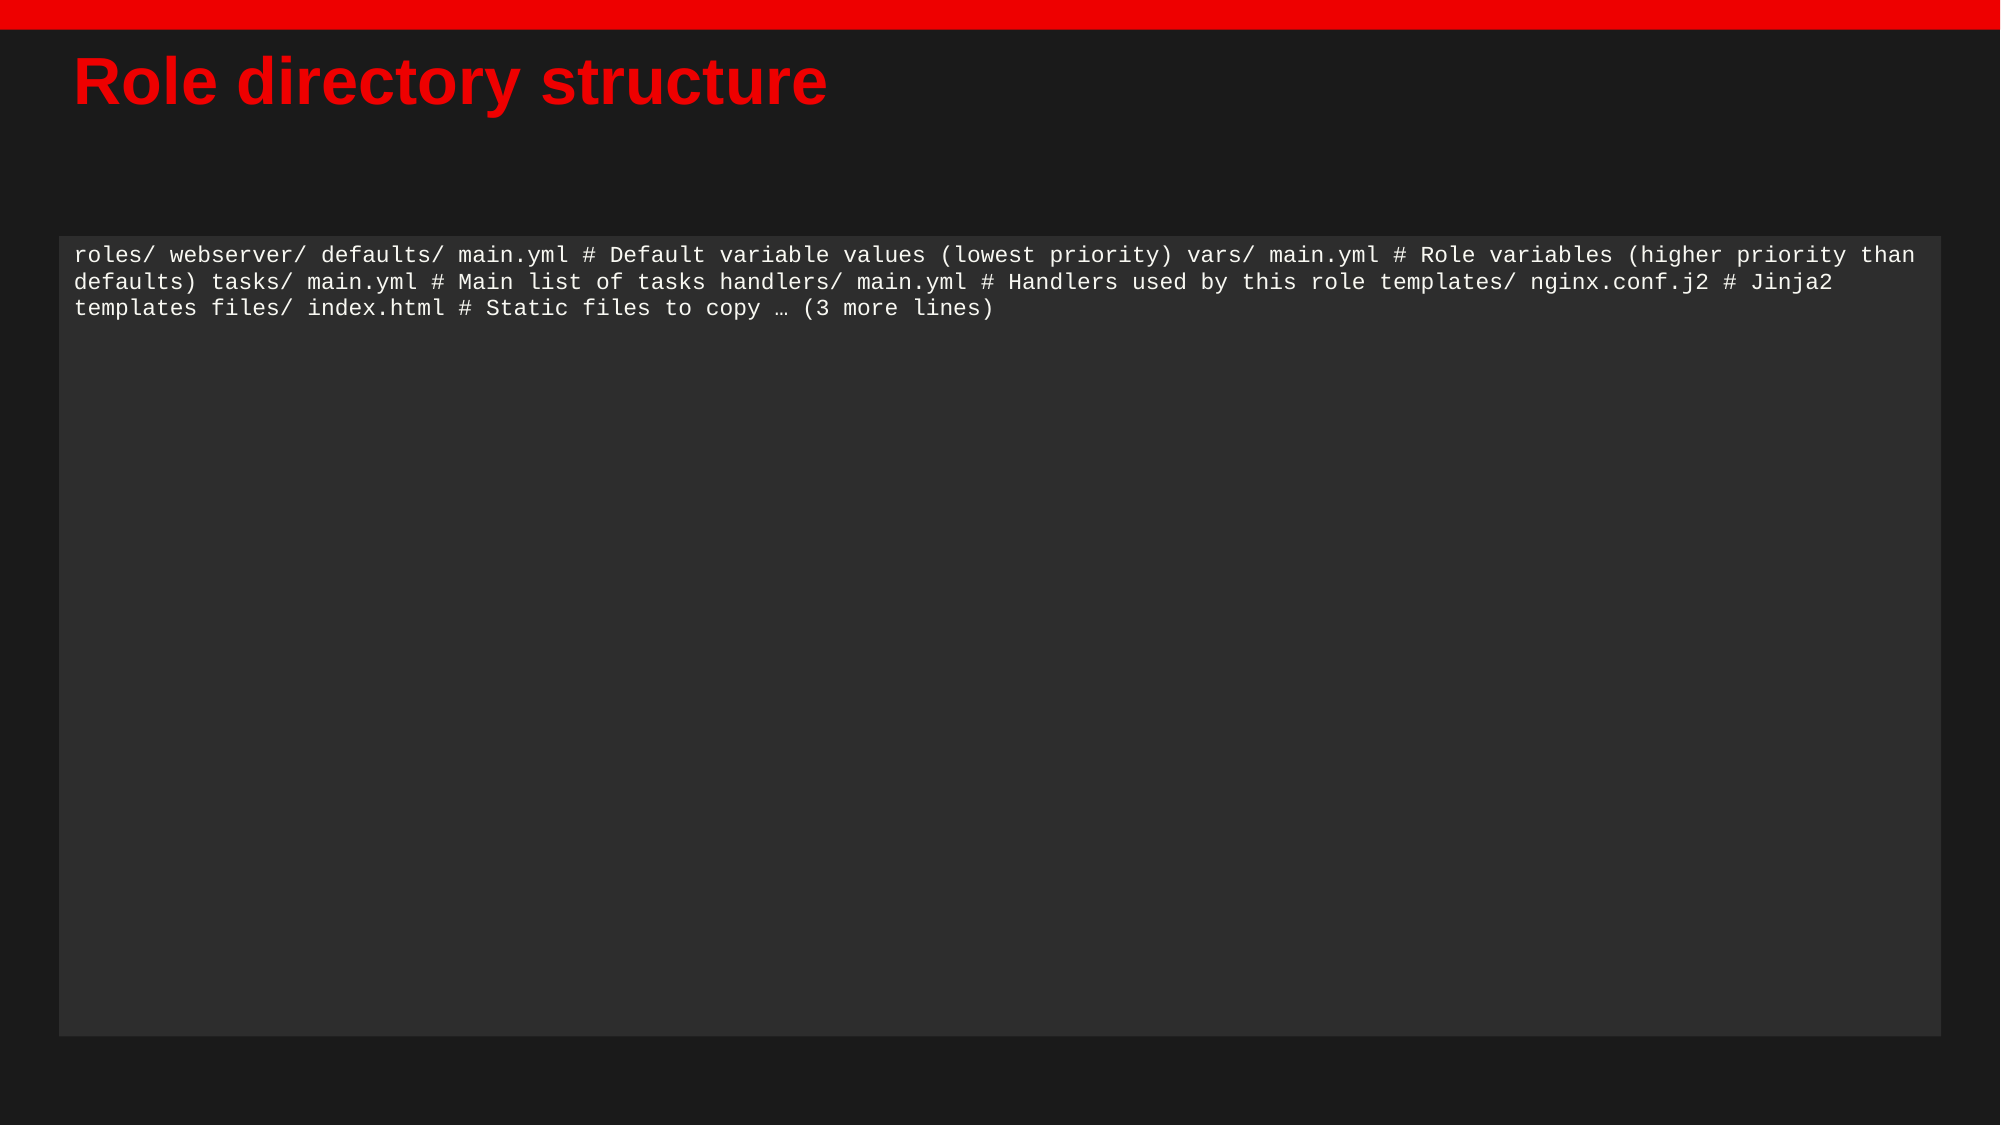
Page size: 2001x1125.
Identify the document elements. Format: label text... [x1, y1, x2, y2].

text_box [0, 0, 2001, 30]
text_box roles/ webserver/ defaults/ main.yml # Default variable values (lowest priority) vars/ main.yml # Role variables (higher priority than defaults) tasks/ main.yml # Main list of tasks handlers/ main.yml # Handlers used by this role templates/ nginx.conf.j2 # Jinja2 templates files/ index.html # Static files to copy … (3 more lines) [59, 236, 1942, 1037]
text_box Role directory structure [59, 36, 1942, 208]
